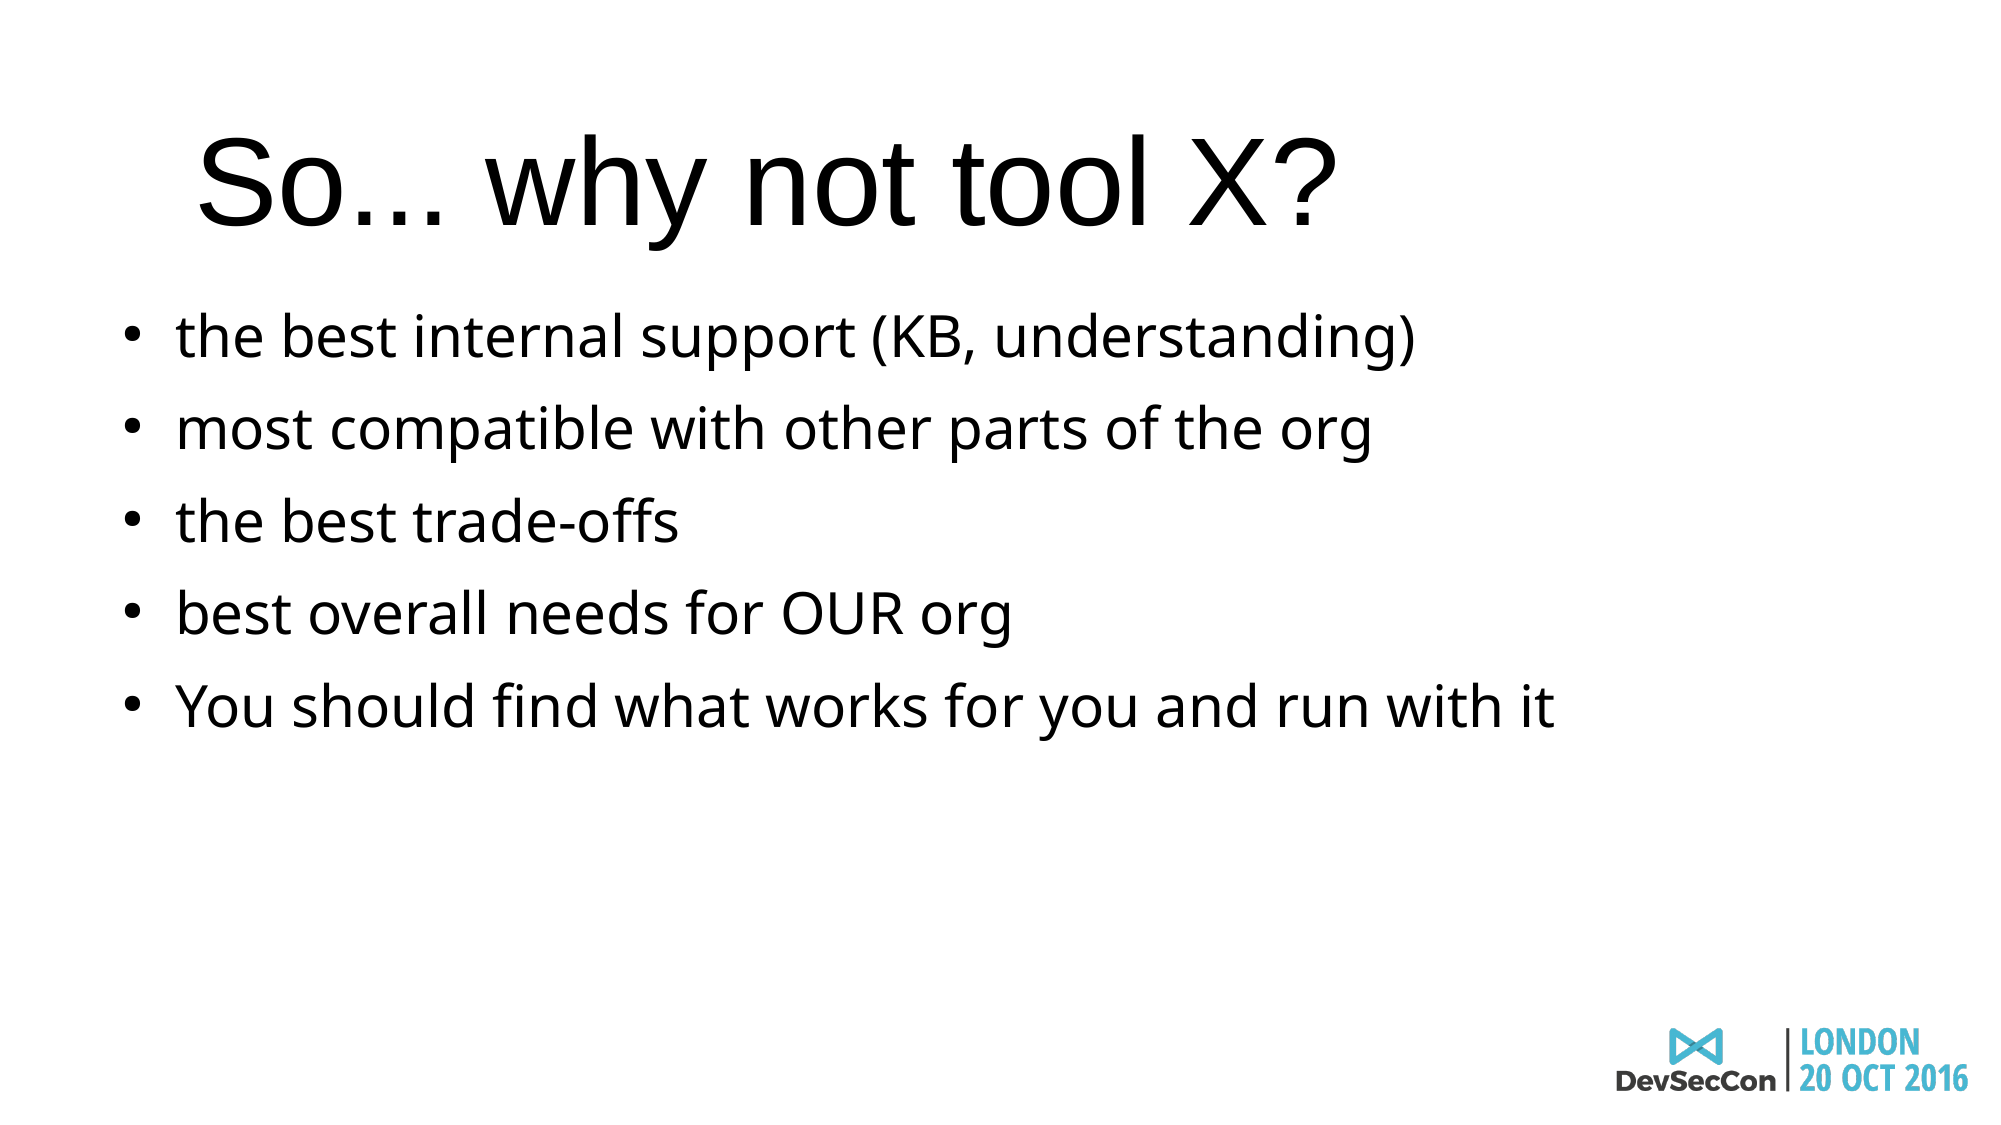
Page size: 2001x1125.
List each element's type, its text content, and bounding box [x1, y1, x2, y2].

text_box So... why not tool X? [180, 104, 1392, 260]
list the best internal support (KB, understanding) most compatible with other parts of the org the best trade-offs best overall needs for OUR org You should find what works for you and run with it [89, 299, 1910, 1014]
picture [1609, 1014, 1979, 1105]
title [89, 59, 1910, 278]
